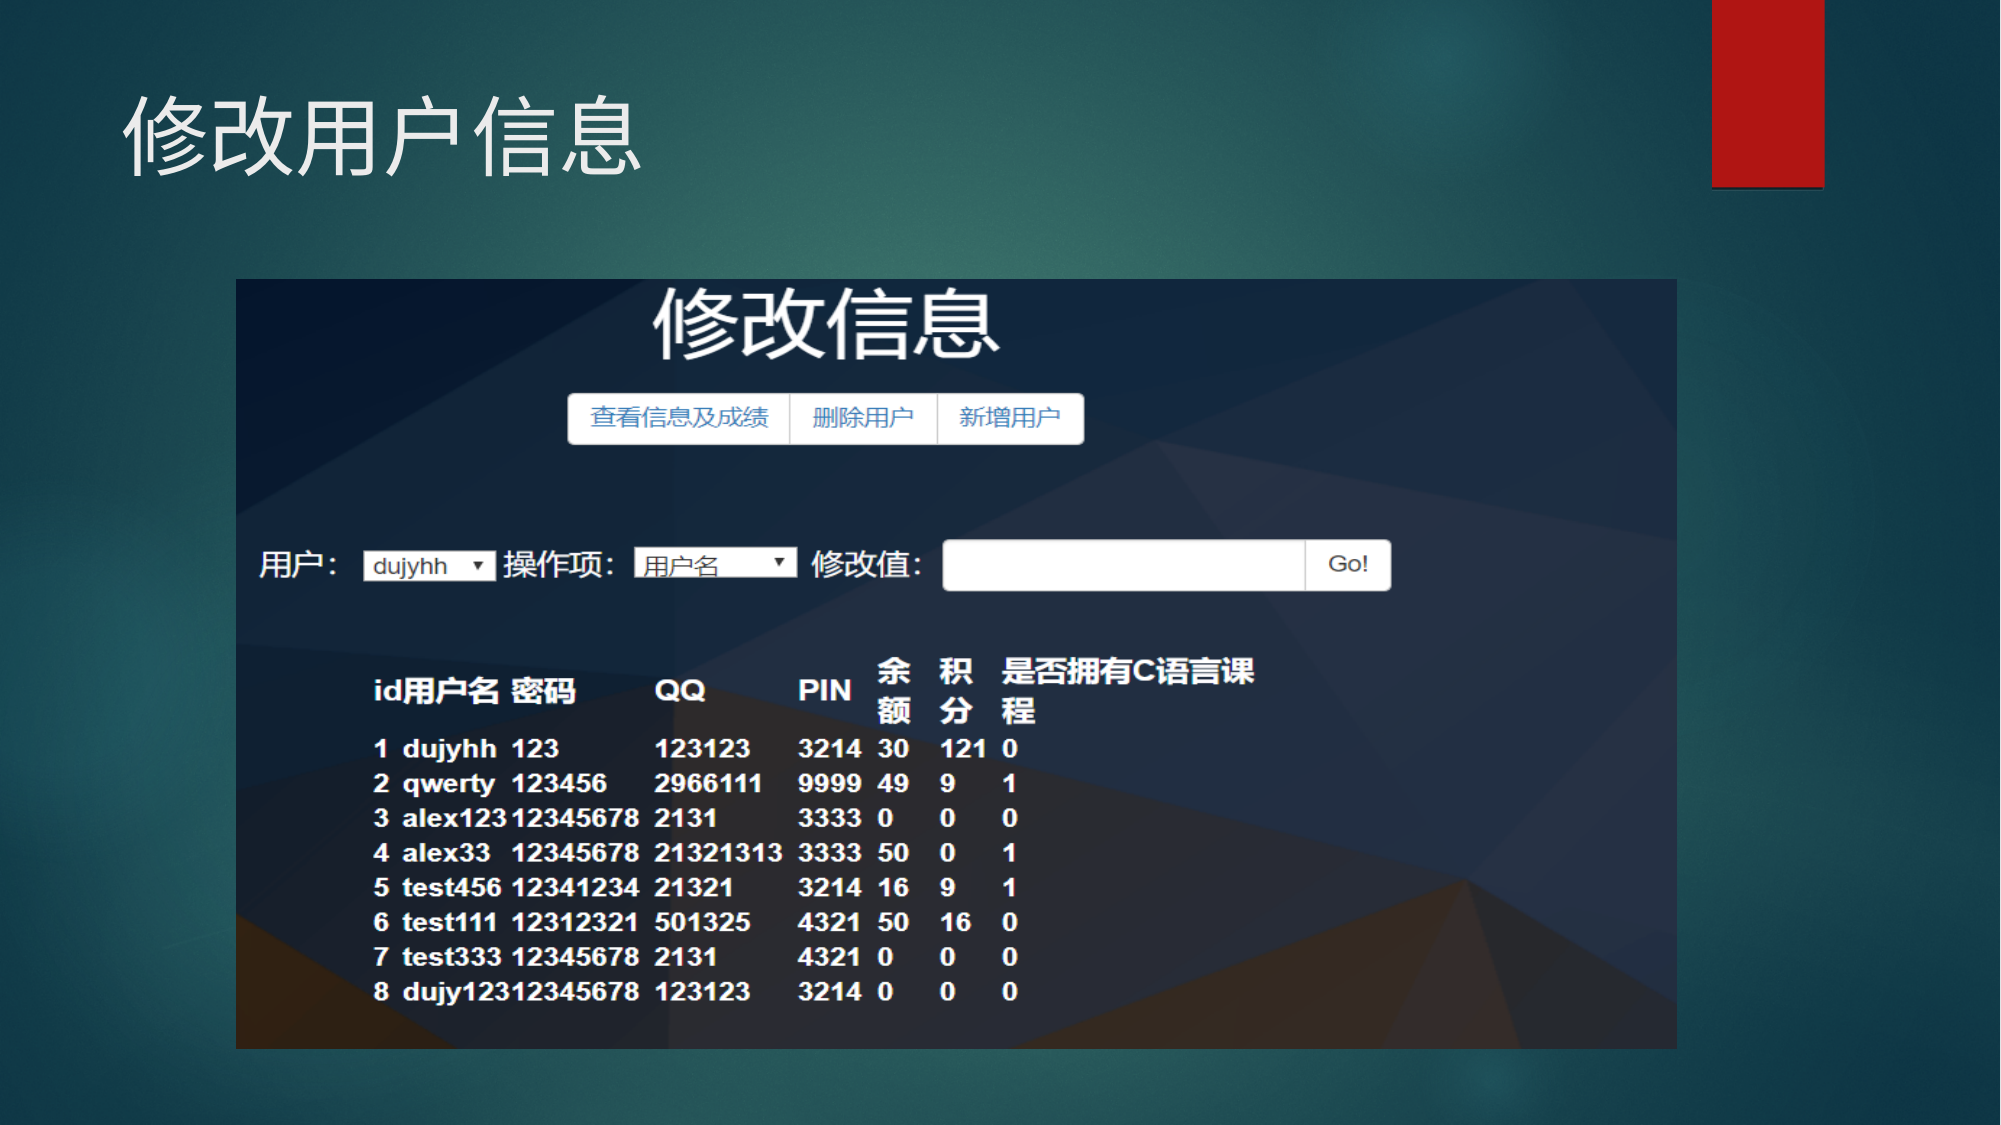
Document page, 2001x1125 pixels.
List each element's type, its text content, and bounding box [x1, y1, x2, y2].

title 修改用户信息 [106, 74, 1649, 304]
picture [0, 0, 2001, 1125]
